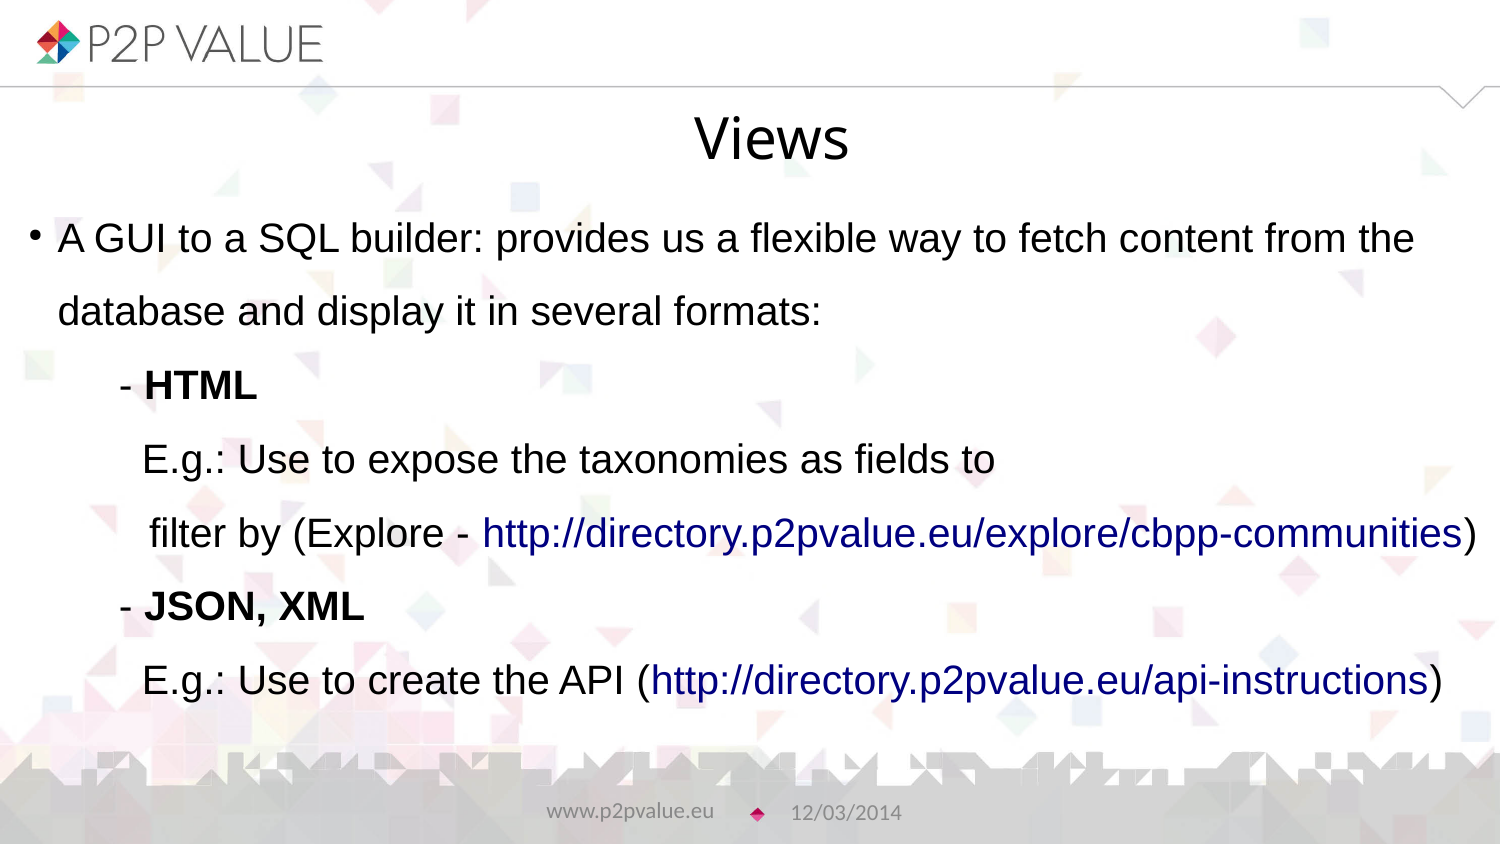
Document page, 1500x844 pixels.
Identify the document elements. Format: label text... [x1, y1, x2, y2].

picture [0, 0, 1500, 844]
title Views [105, 92, 1441, 180]
subtitle A GUI to a SQL builder: provides us a flexible way to fetch content from the database and display it in several formats: - HTML E.g.: Use to expose the taxonomies as fields to filter by (Explore - http://directory.p2pvalue.eu/explore/cbpp-communities) - JSON, XML E.g.: Use to create the API (http://directory.p2pvalue.eu/api-instructions) [15, 180, 1496, 736]
text_box www.p2pvalue.eu [540, 789, 759, 829]
slide_number 12/03/2014 [777, 788, 1470, 834]
